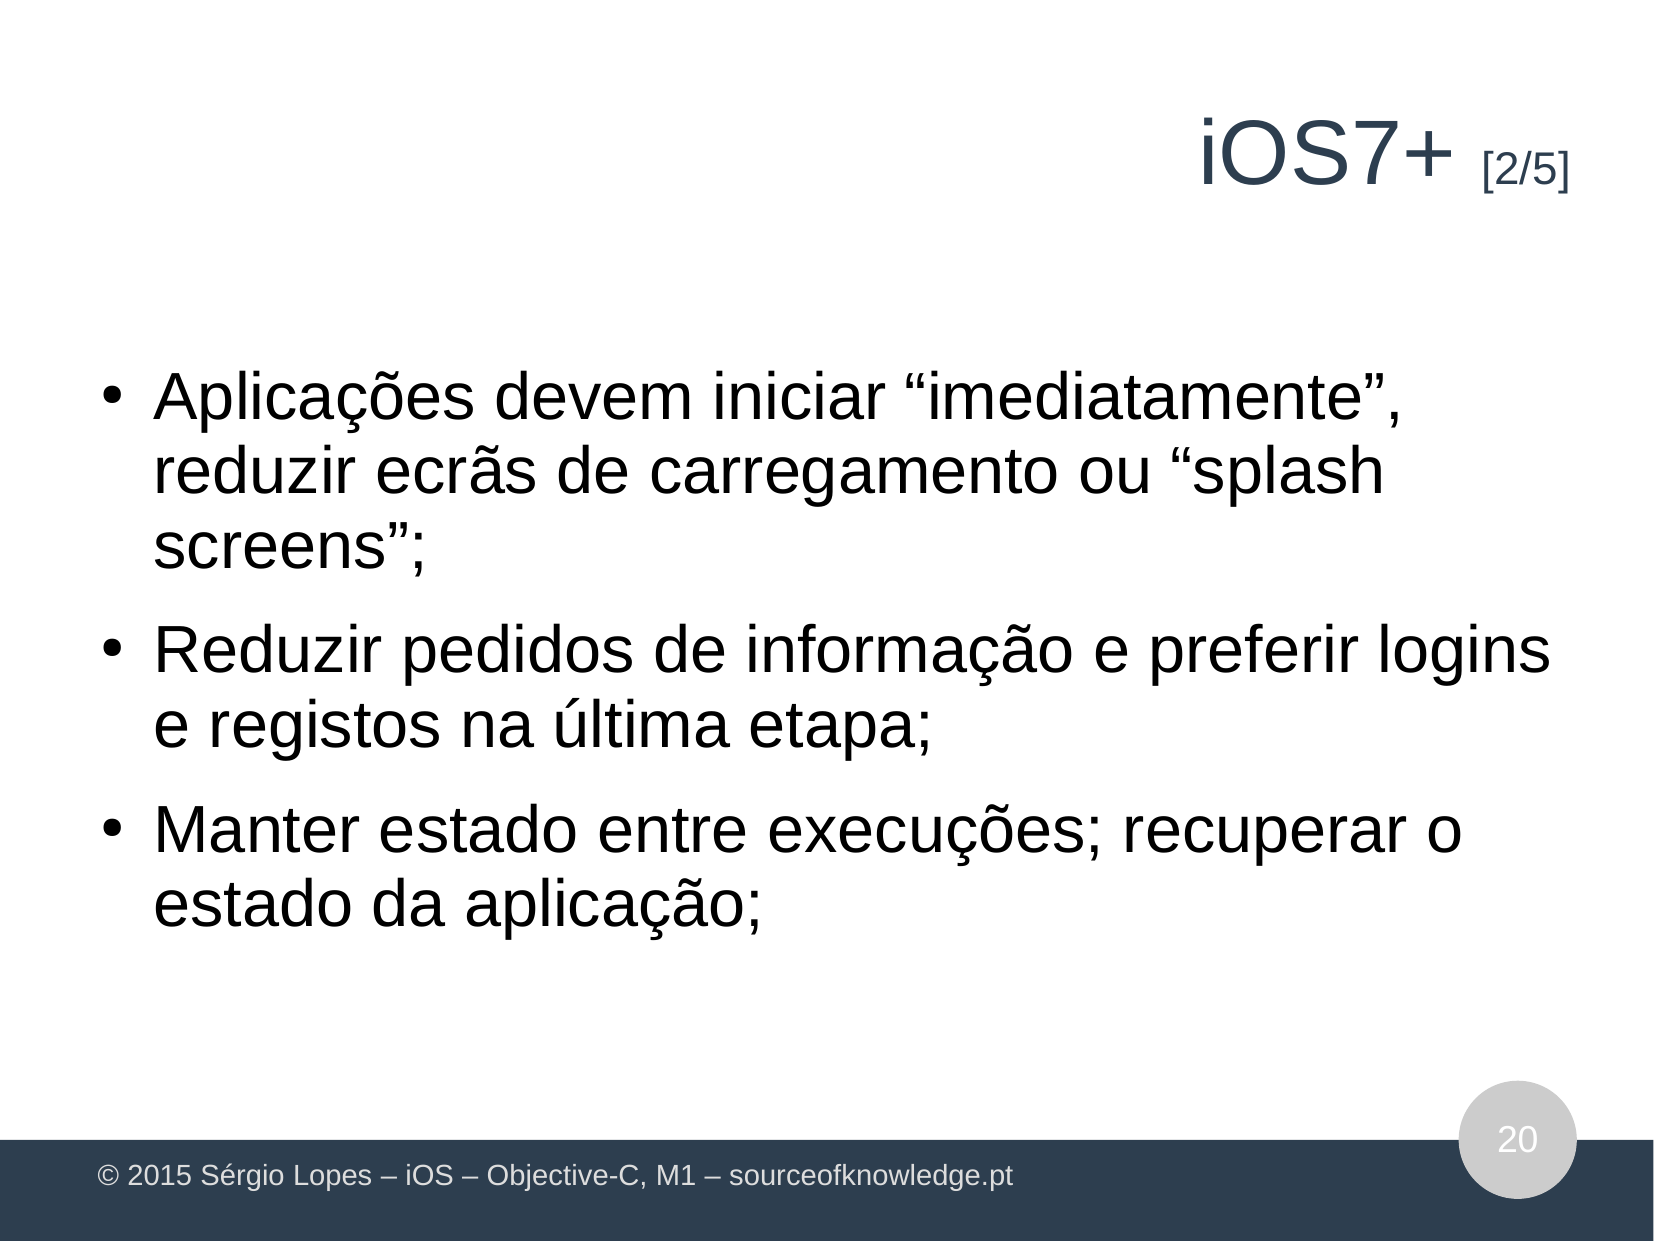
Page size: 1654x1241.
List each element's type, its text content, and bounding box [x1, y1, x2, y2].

text_box 20 [1458, 1080, 1577, 1199]
list Aplicações devem iniciar “imediatamente”, reduzir ecrãs de carregamento ou “splash screens”; Reduzir pedidos de informação e preferir logins e registos na última etapa; Manter estado entre execuções; recuperar o estado da aplicação; [82, 290, 1571, 1010]
text_box [0, 1139, 1654, 1241]
text_box © 2015 Sérgio Lopes – iOS – Objective-C, M1 – sourceofknowledge.pt [82, 1151, 1026, 1199]
title iOS7+ [2/5] [82, 49, 1571, 257]
